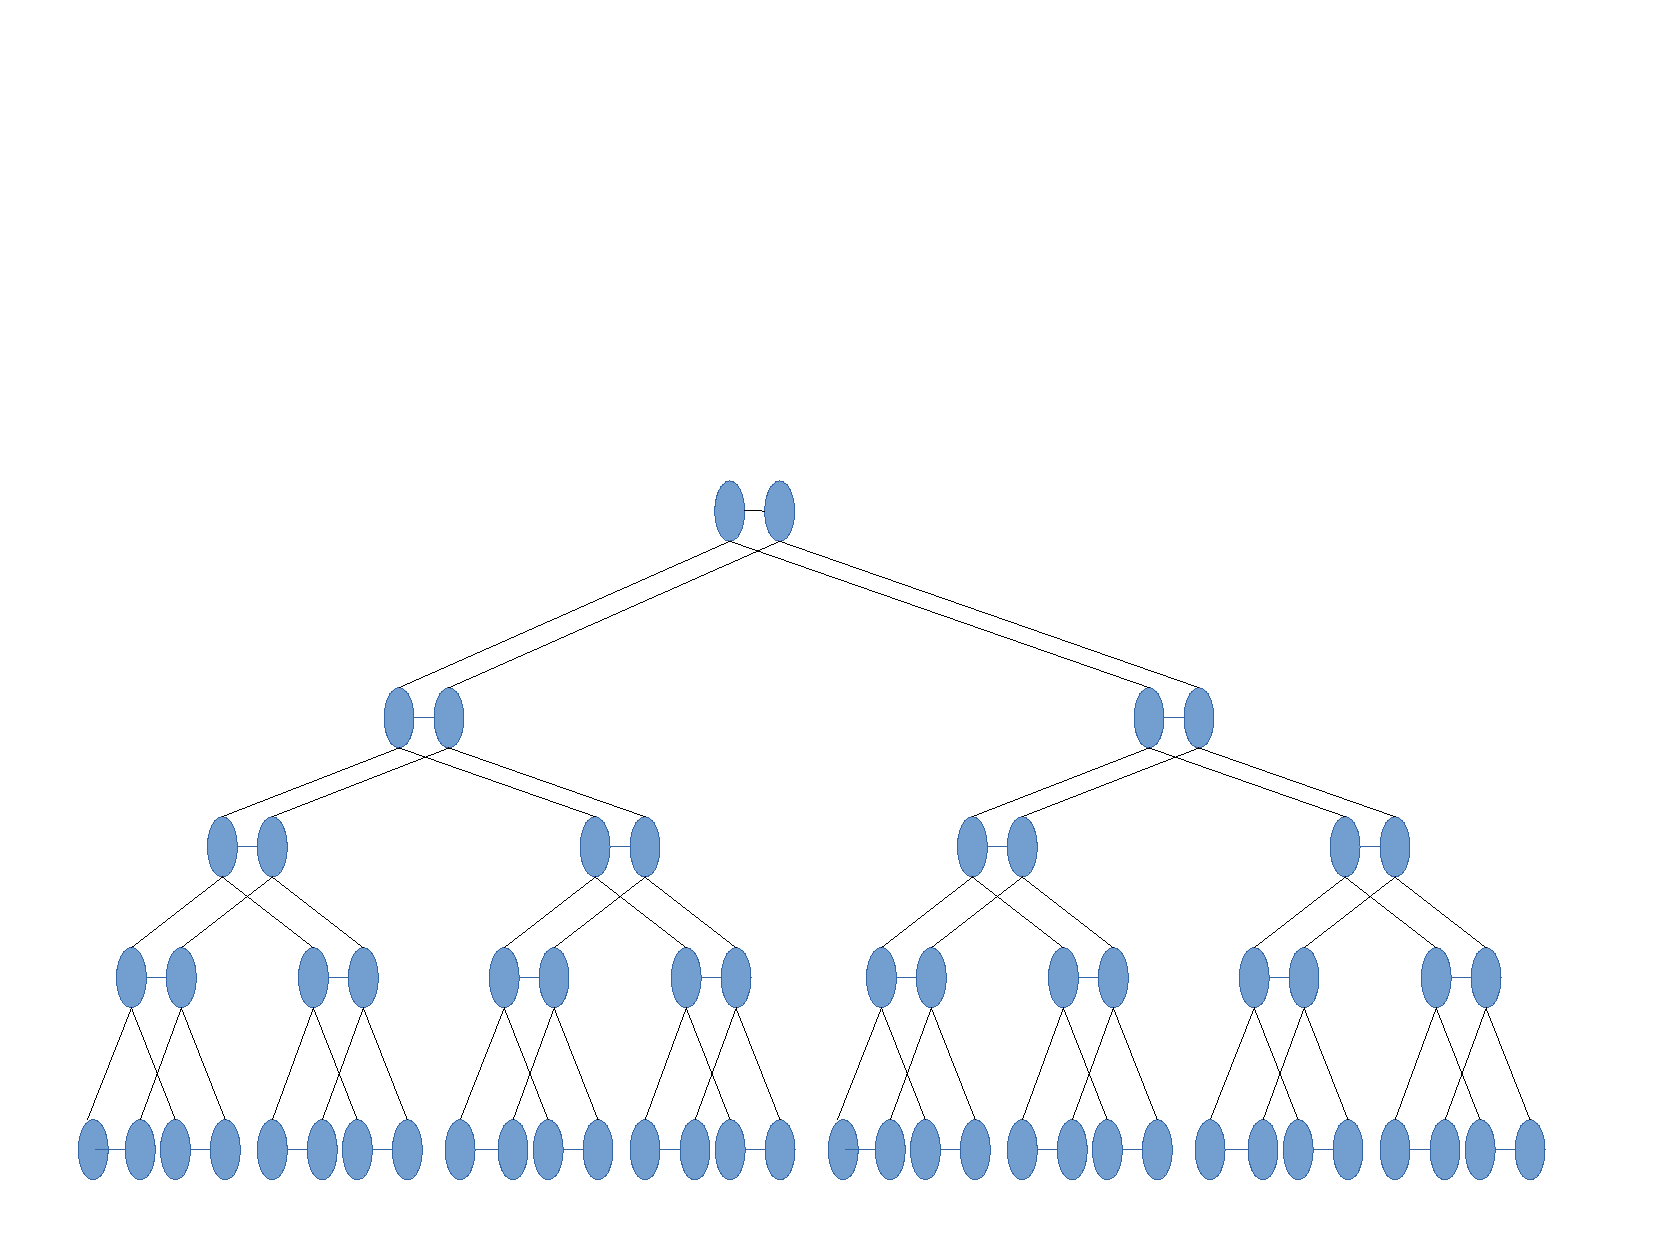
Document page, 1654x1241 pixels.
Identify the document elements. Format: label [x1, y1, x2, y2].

text_box [580, 816, 611, 877]
text_box [1184, 687, 1214, 748]
text_box [1142, 1119, 1173, 1180]
text_box [489, 947, 520, 1008]
text_box [307, 1119, 338, 1180]
text_box [533, 1119, 564, 1180]
text_box [714, 480, 745, 541]
text_box [1380, 816, 1410, 877]
text_box [207, 816, 238, 877]
text_box [1057, 1119, 1088, 1180]
text_box [257, 816, 288, 877]
text_box [392, 1119, 423, 1180]
text_box [1289, 947, 1319, 1008]
text_box [1048, 947, 1079, 1008]
text_box [957, 816, 988, 877]
text_box [630, 816, 660, 877]
text_box [1333, 1119, 1363, 1180]
text_box [78, 1119, 109, 1180]
text_box [680, 1119, 710, 1180]
text_box [160, 1119, 191, 1180]
text_box [721, 947, 752, 1008]
text_box [630, 1119, 660, 1180]
text_box [348, 947, 379, 1008]
text_box [960, 1119, 991, 1180]
text_box [1515, 1119, 1546, 1180]
text_box [539, 947, 569, 1008]
text_box [1092, 1119, 1123, 1180]
text_box [715, 1119, 746, 1180]
text_box [875, 1119, 906, 1180]
text_box [210, 1119, 241, 1180]
text_box [828, 1119, 859, 1180]
text_box [498, 1119, 528, 1180]
text_box [298, 947, 329, 1008]
text_box [434, 687, 464, 748]
text_box [1421, 947, 1452, 1008]
text_box [125, 1119, 156, 1180]
text_box [1007, 816, 1038, 877]
text_box [764, 480, 795, 541]
text_box [1239, 947, 1270, 1008]
text_box [116, 947, 147, 1008]
text_box [1465, 1119, 1496, 1180]
text_box [1471, 947, 1502, 1008]
text_box [916, 947, 947, 1008]
text_box [583, 1119, 613, 1180]
text_box [1098, 947, 1129, 1008]
text_box [1248, 1119, 1278, 1180]
text_box [257, 1119, 288, 1180]
text_box [910, 1119, 941, 1180]
text_box [1283, 1119, 1314, 1180]
text_box [1330, 816, 1361, 877]
text_box [342, 1119, 373, 1180]
text_box [765, 1119, 796, 1180]
text_box [445, 1119, 476, 1180]
text_box [1195, 1119, 1226, 1180]
text_box [166, 947, 197, 1008]
text_box [1430, 1119, 1460, 1180]
text_box [1380, 1119, 1410, 1180]
text_box [866, 947, 897, 1008]
text_box [384, 687, 414, 748]
text_box [1134, 687, 1164, 748]
text_box [1007, 1119, 1038, 1180]
text_box [671, 947, 702, 1008]
